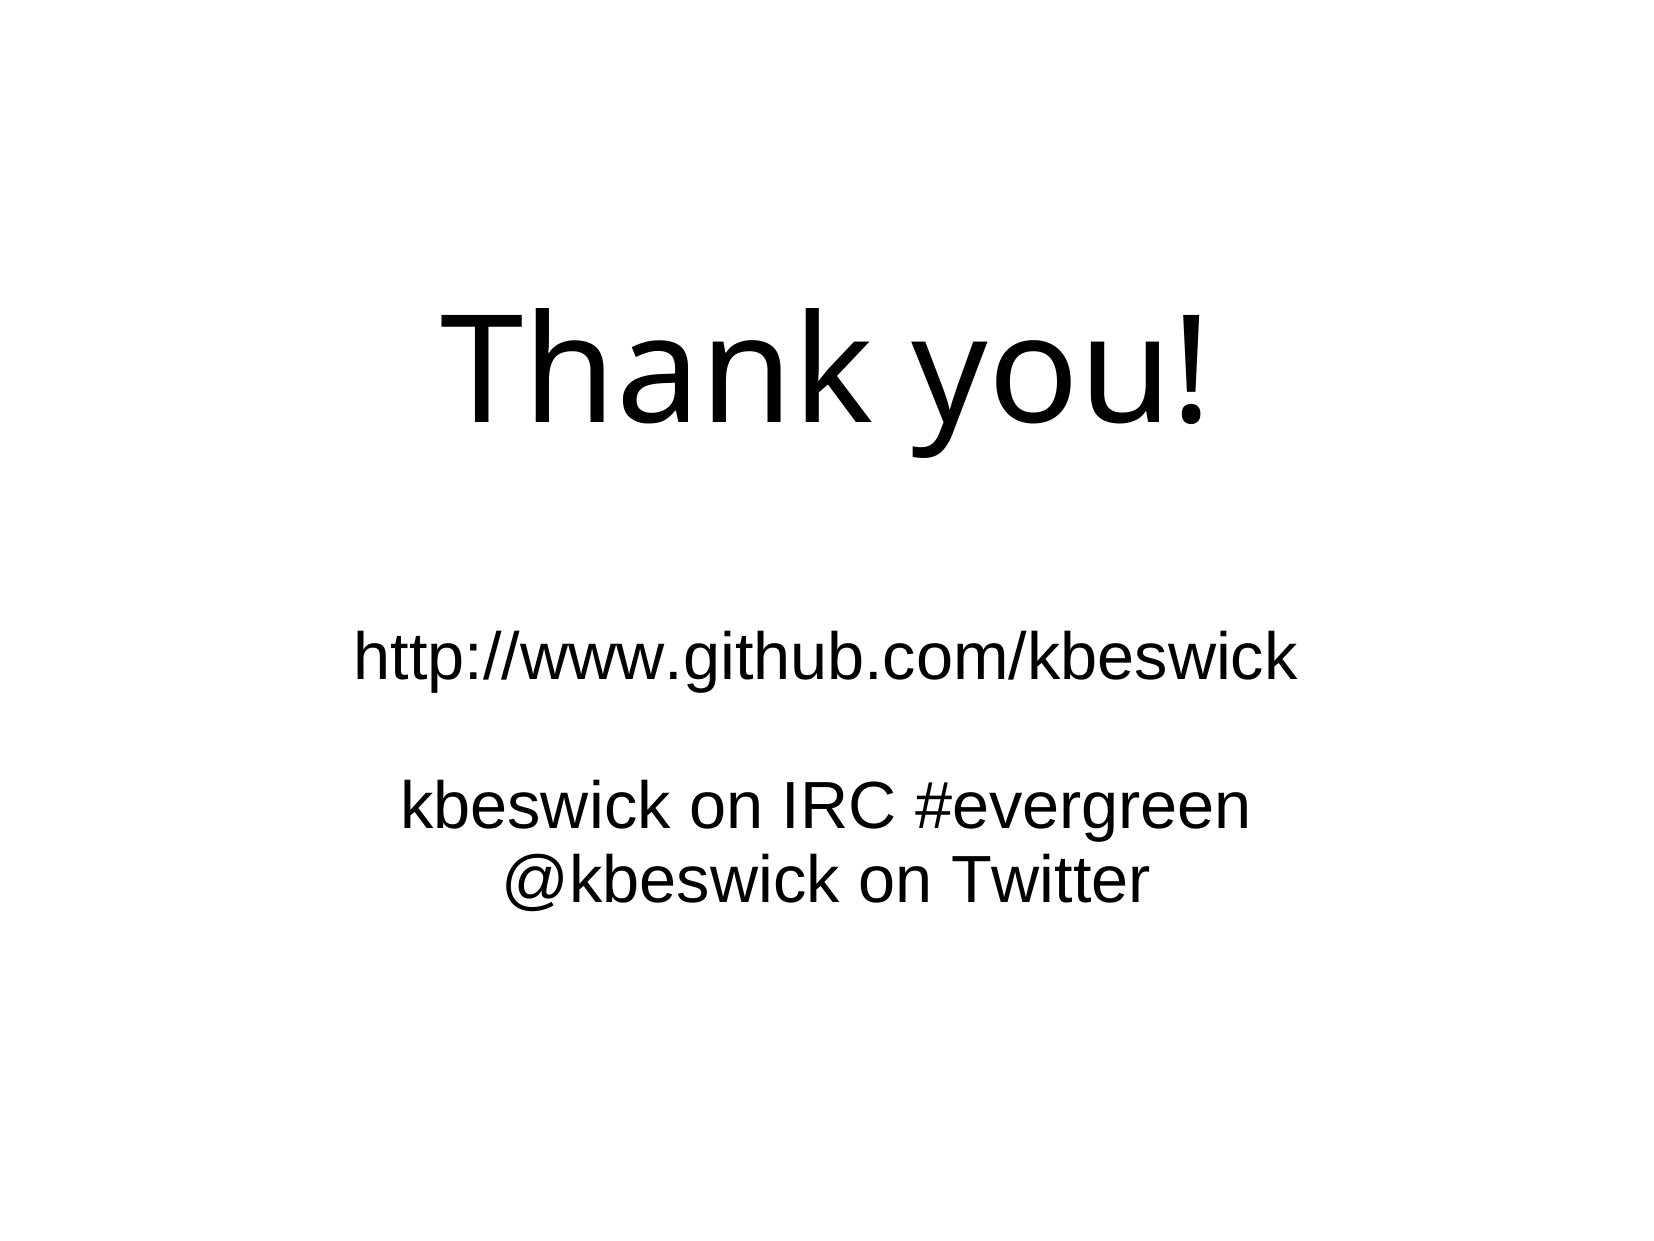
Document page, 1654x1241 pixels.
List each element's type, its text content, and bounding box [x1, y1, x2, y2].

text_box Thank you! http://www.github.com/kbeswick kbeswick on IRC #evergreen @kbeswick on Twitter [82, 49, 1571, 1109]
